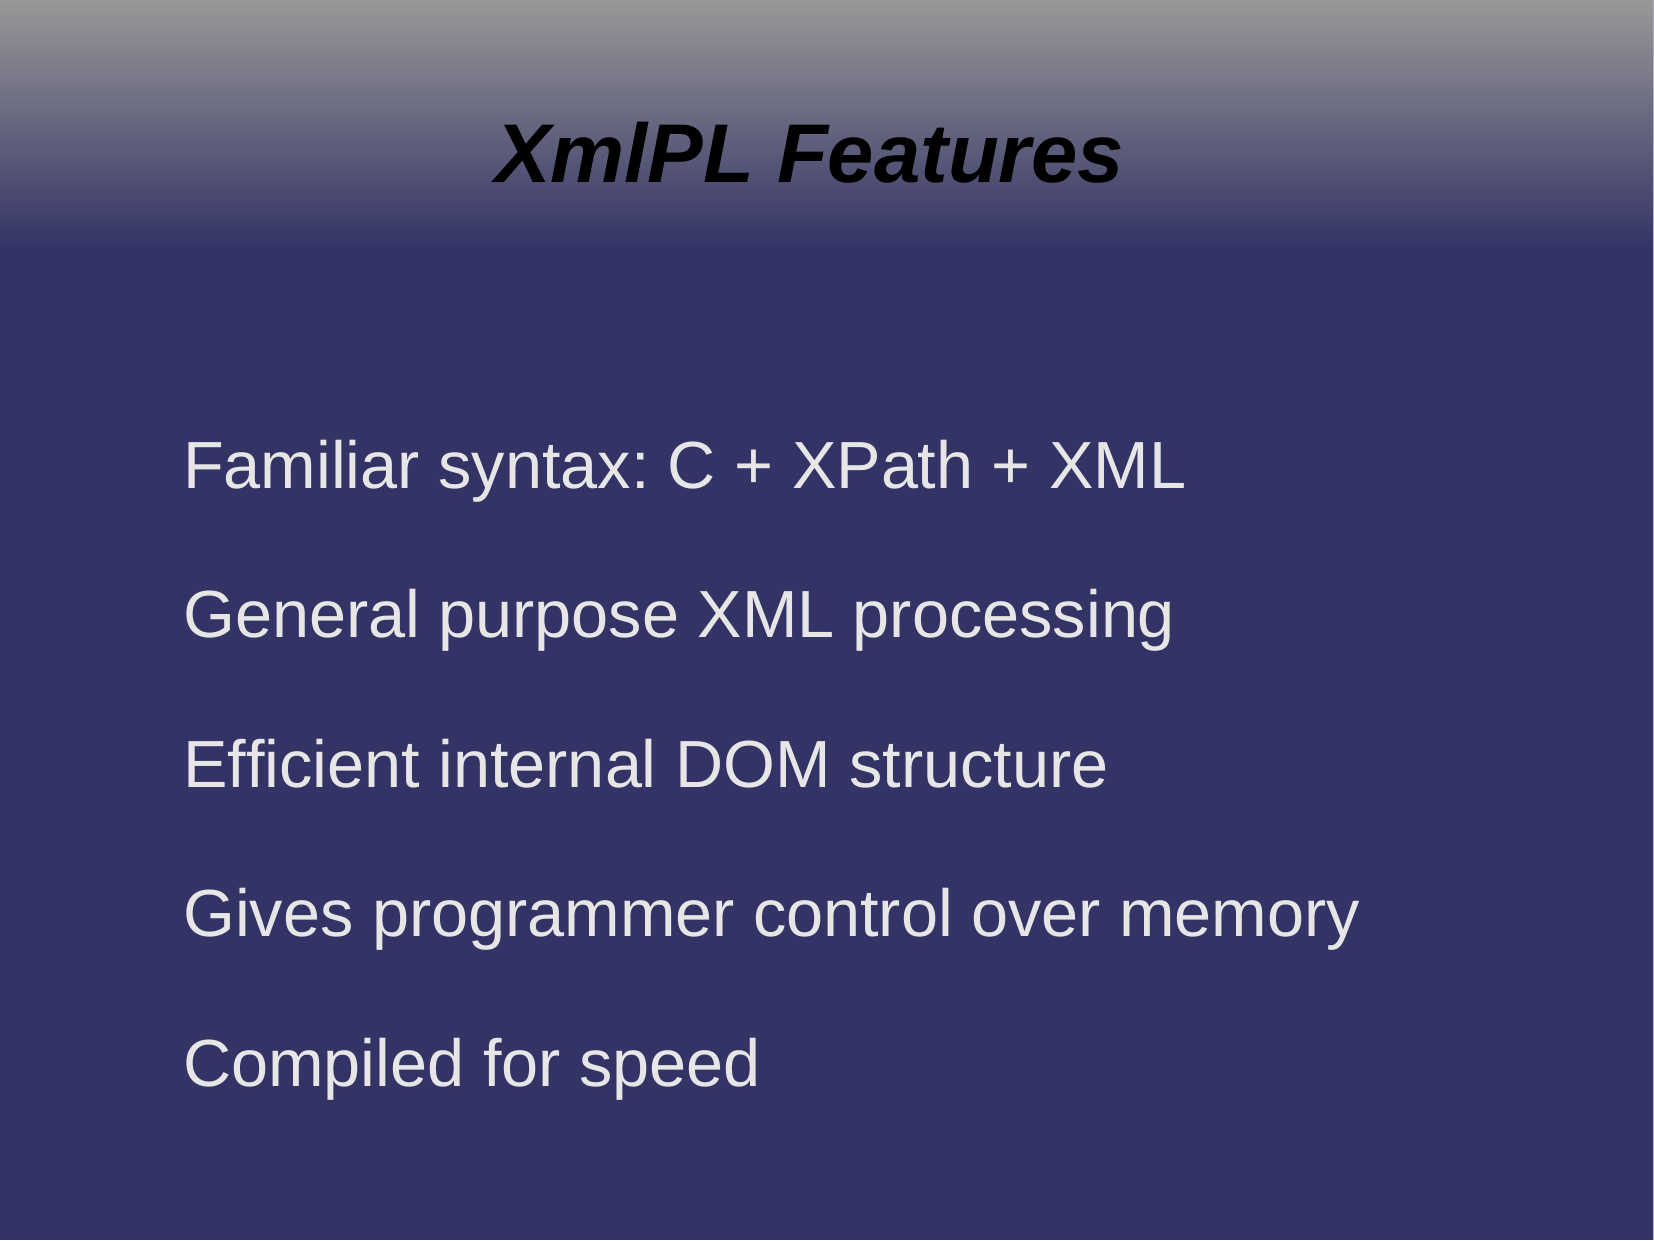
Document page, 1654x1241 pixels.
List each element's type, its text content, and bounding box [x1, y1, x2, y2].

list Familiar syntax: C + XPath + XML General purpose XML processing Efficient internal DOM structure Gives programmer control over memory Compiled for speed [171, 352, 1563, 1101]
title XmlPL Features [0, 49, 1654, 258]
